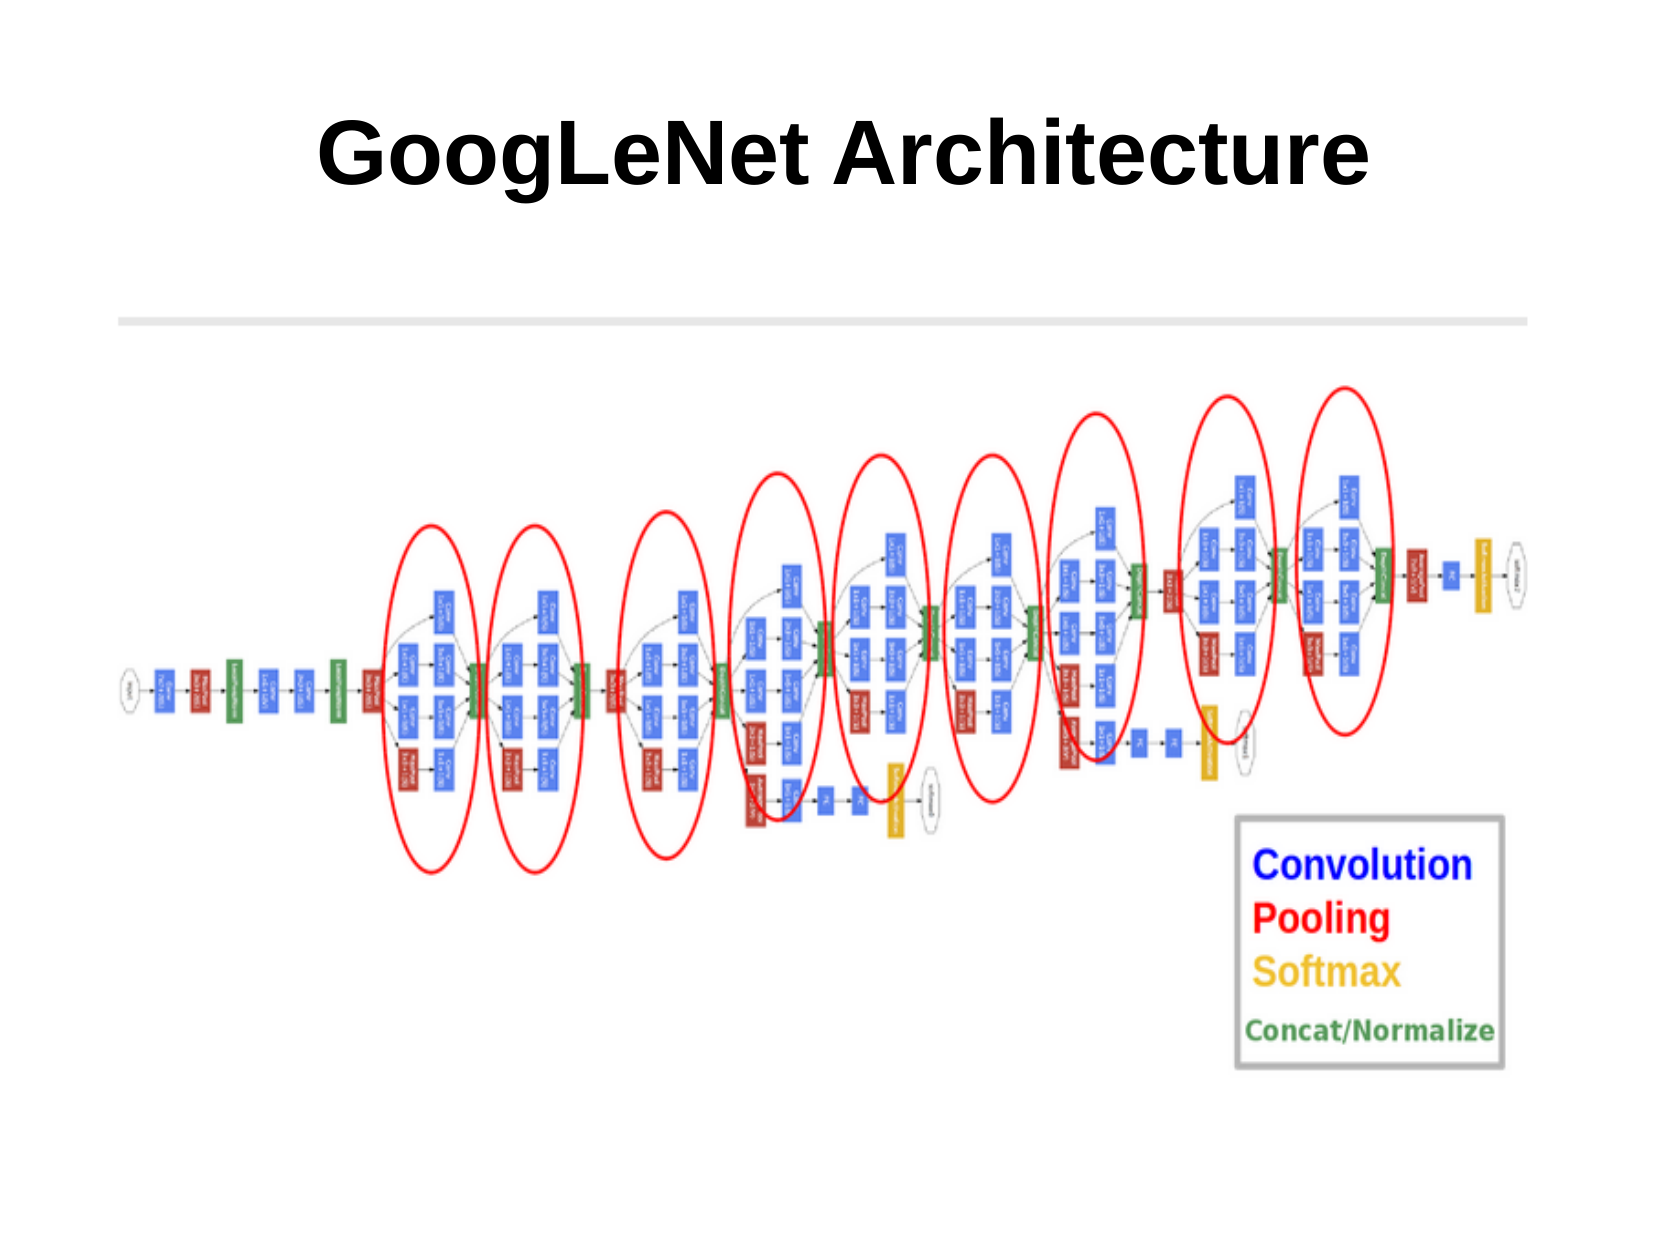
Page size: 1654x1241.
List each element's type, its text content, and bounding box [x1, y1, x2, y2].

title GoogLeNet Architecture [82, 49, 1571, 257]
picture [82, 307, 1601, 1123]
